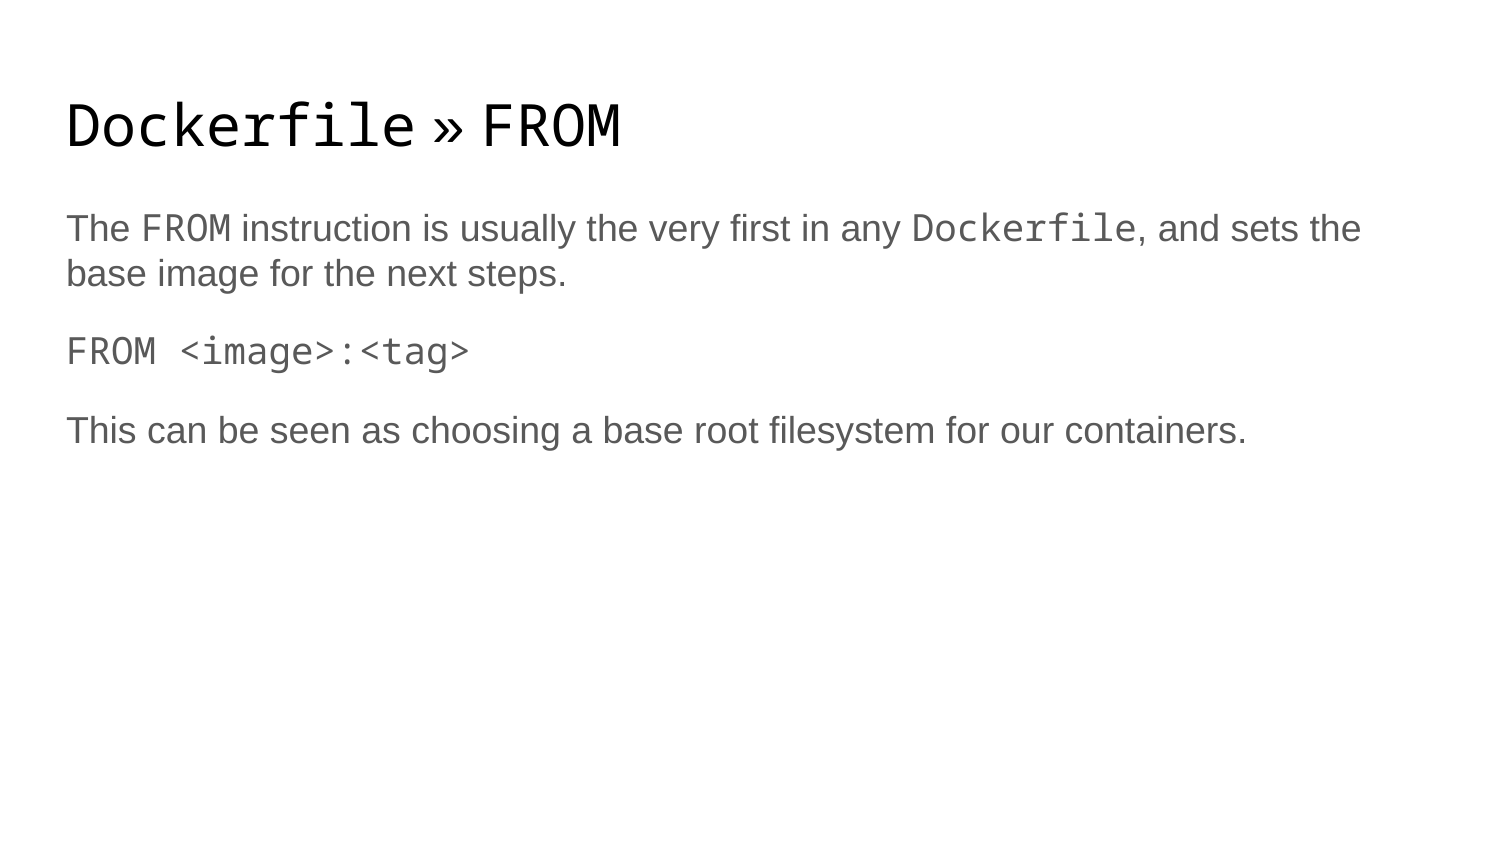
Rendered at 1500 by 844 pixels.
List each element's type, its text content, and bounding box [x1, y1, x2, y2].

list The FROM instruction is usually the very first in any Dockerfile, and sets the base image for the next steps. FROM <image>:<tag> This can be seen as choosing a base root filesystem for our containers. [51, 189, 1449, 750]
title Dockerfile » FROM [51, 72, 1449, 167]
